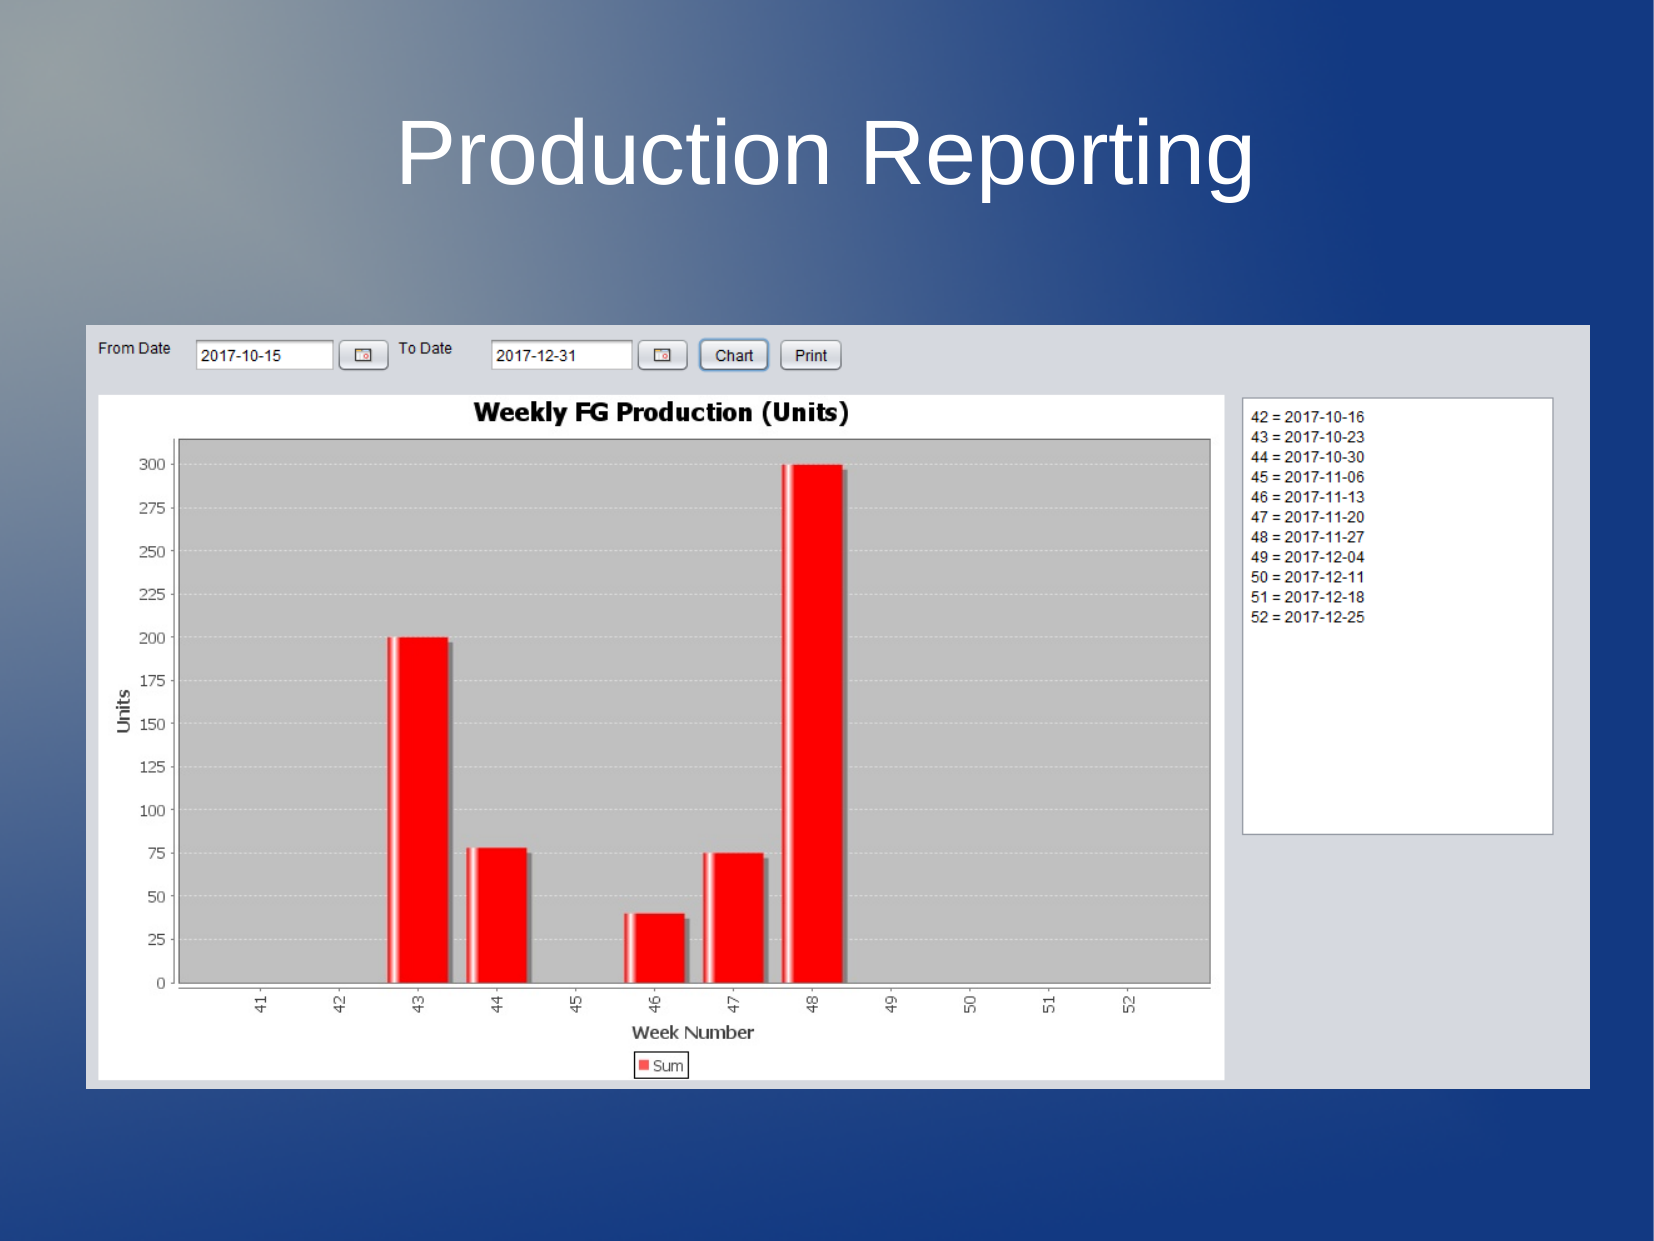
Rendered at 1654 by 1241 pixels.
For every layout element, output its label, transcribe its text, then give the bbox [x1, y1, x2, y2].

picture [0, 0, 1654, 1241]
title Production Reporting [82, 49, 1571, 257]
